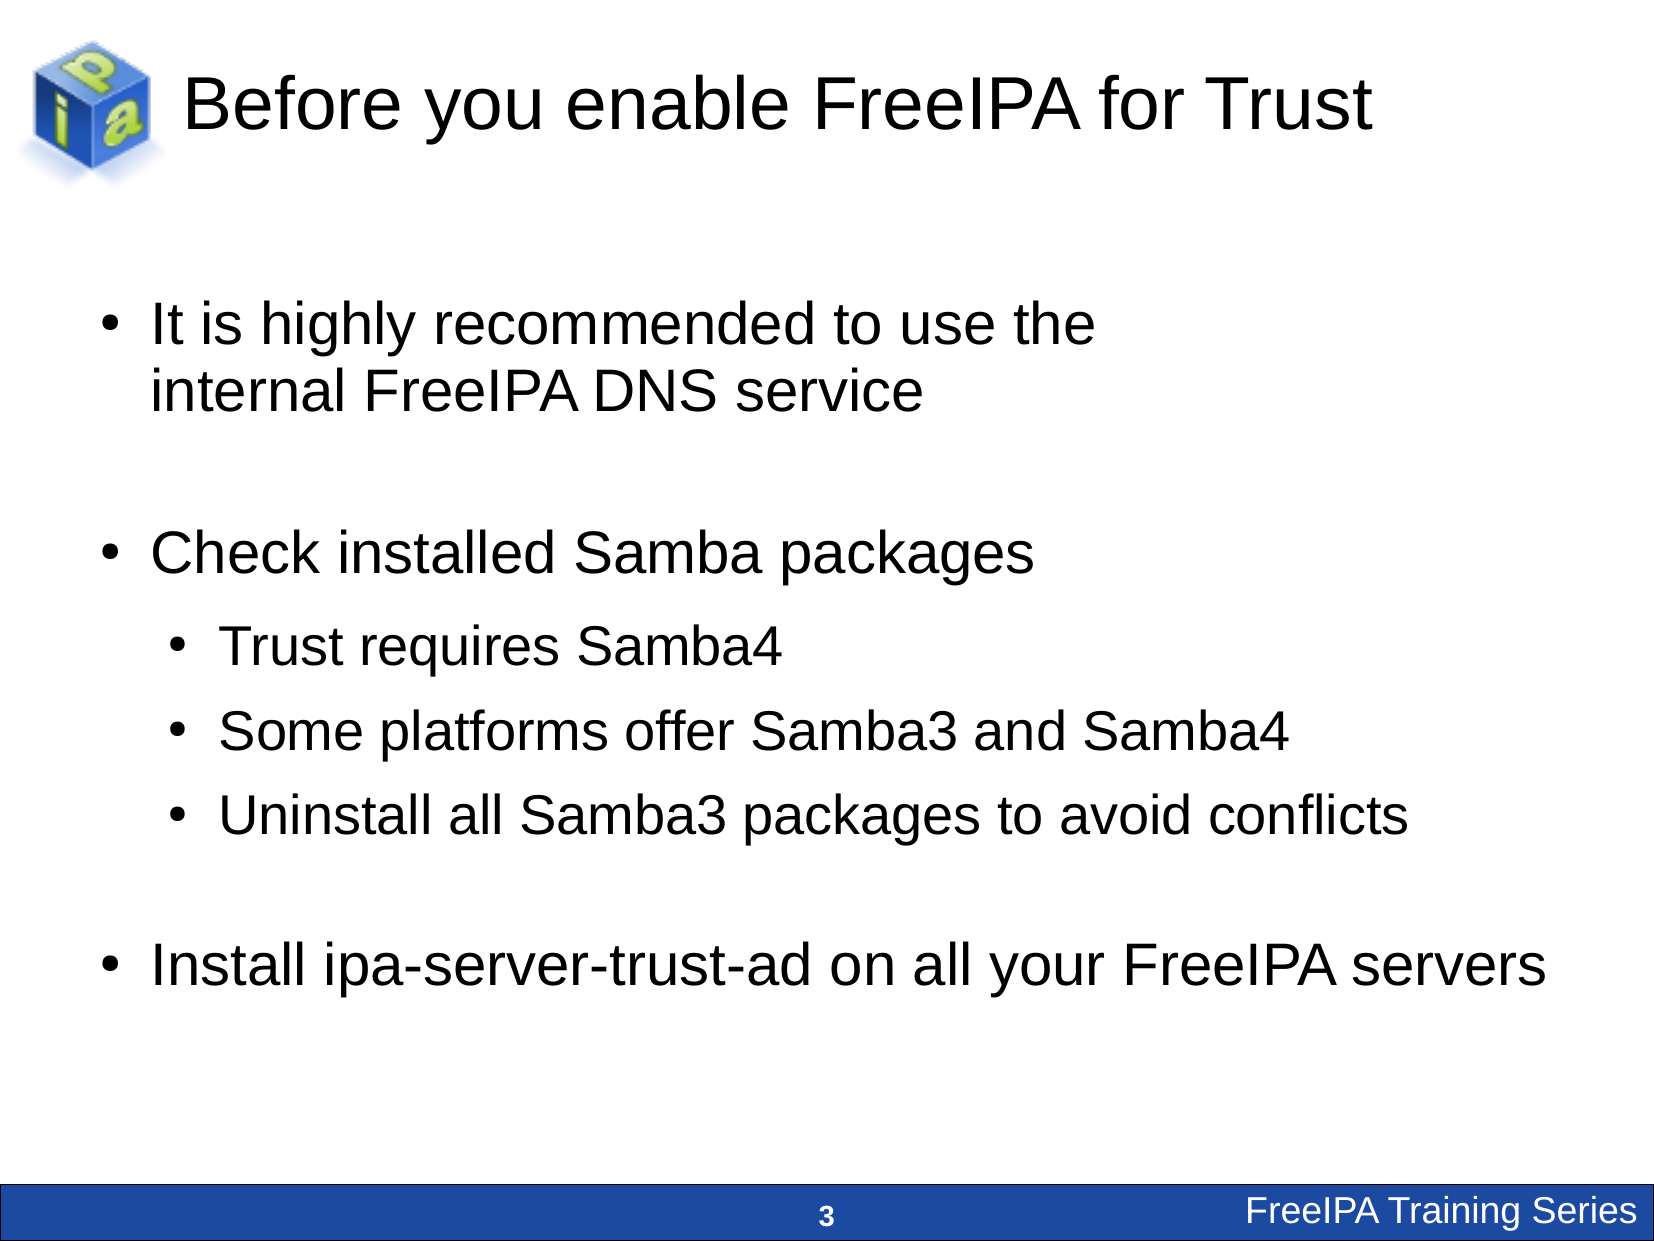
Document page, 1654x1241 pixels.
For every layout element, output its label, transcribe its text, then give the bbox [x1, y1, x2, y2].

picture [17, 34, 165, 193]
title Before you enable FreeIPA for Trust [182, 31, 1579, 177]
list It is highly recommended to use the internal FreeIPA DNS service Check installed Samba packages Trust requires Samba4 Some platforms offer Samba3 and Samba4 Uninstall all Samba3 packages to avoid conflicts Install ipa-server-trust-ad on all your FreeIPA servers [82, 290, 1571, 1010]
